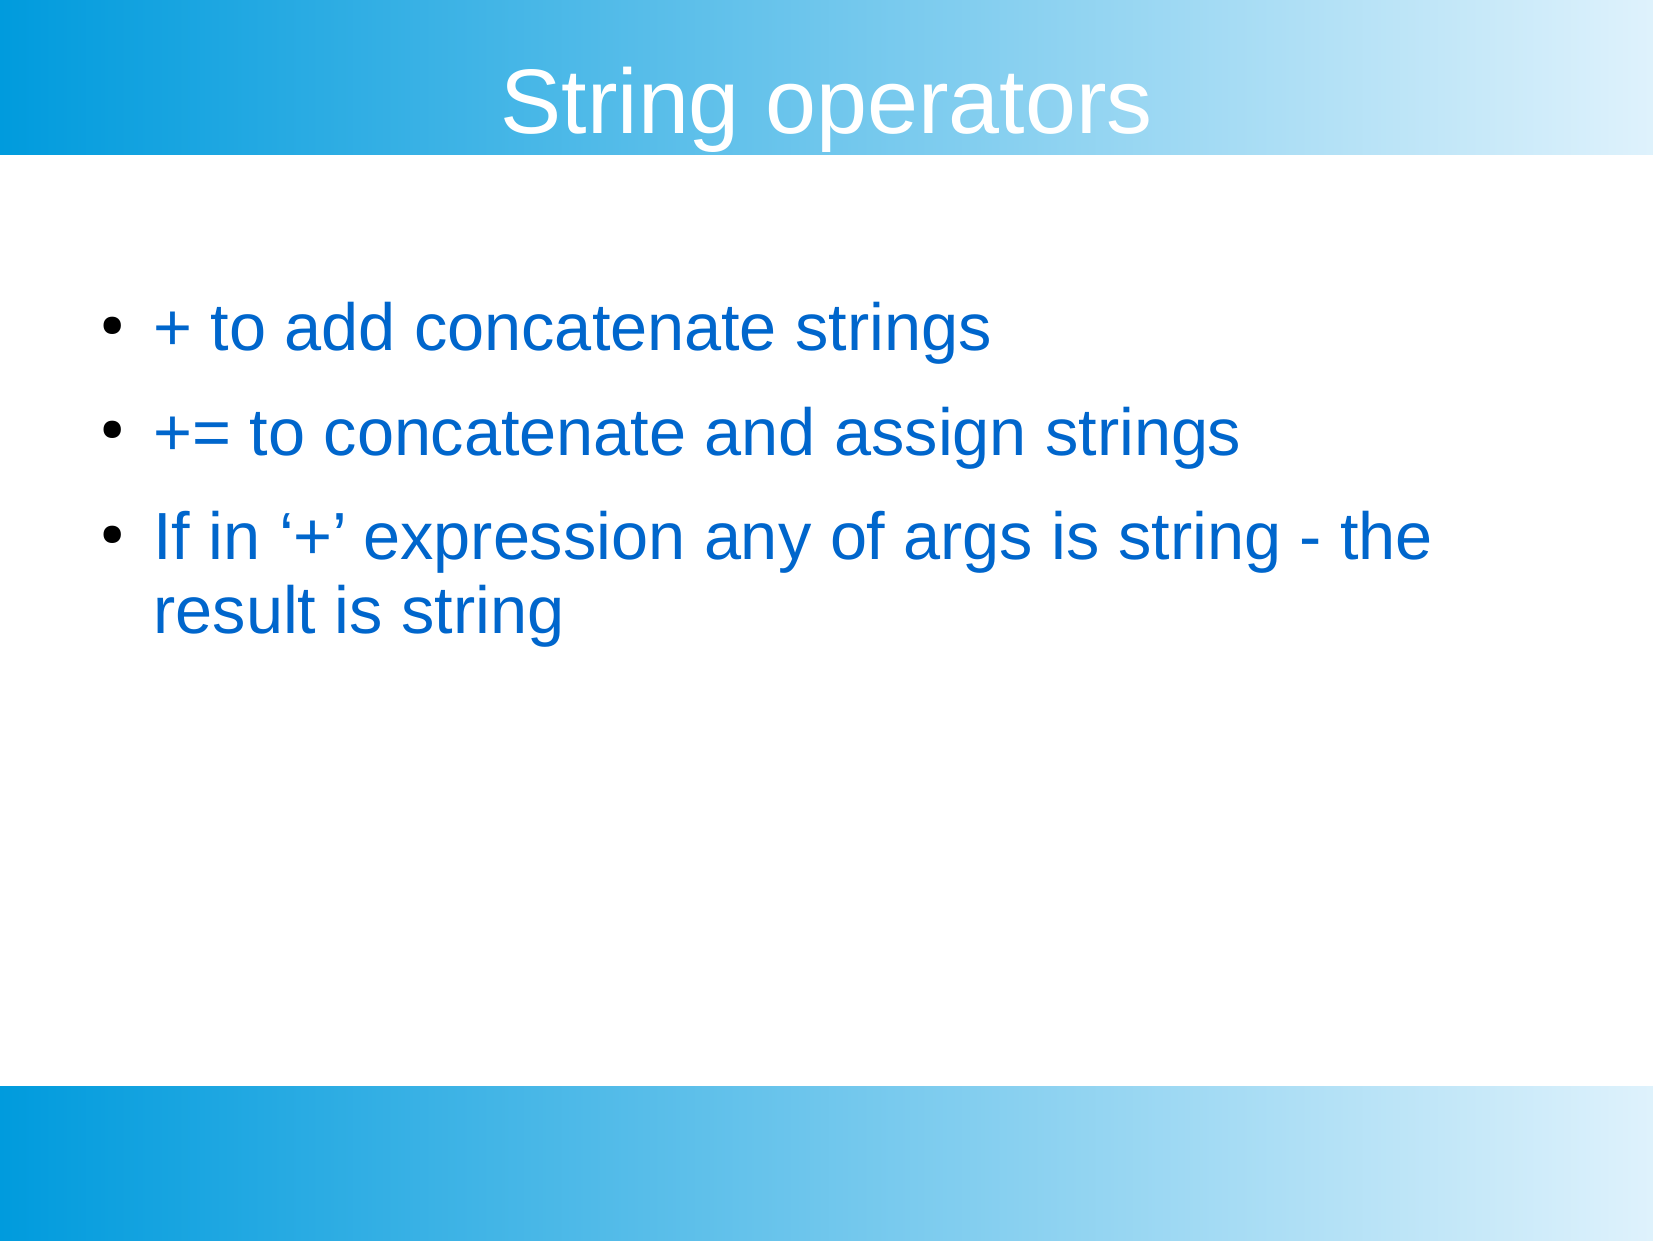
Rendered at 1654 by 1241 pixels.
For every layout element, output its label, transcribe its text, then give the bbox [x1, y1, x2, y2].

title String operators [82, 49, 1571, 155]
list + to add concatenate strings += to concatenate and assign strings If in ‘+’ expression any of args is string - the result is string [82, 290, 1571, 1010]
